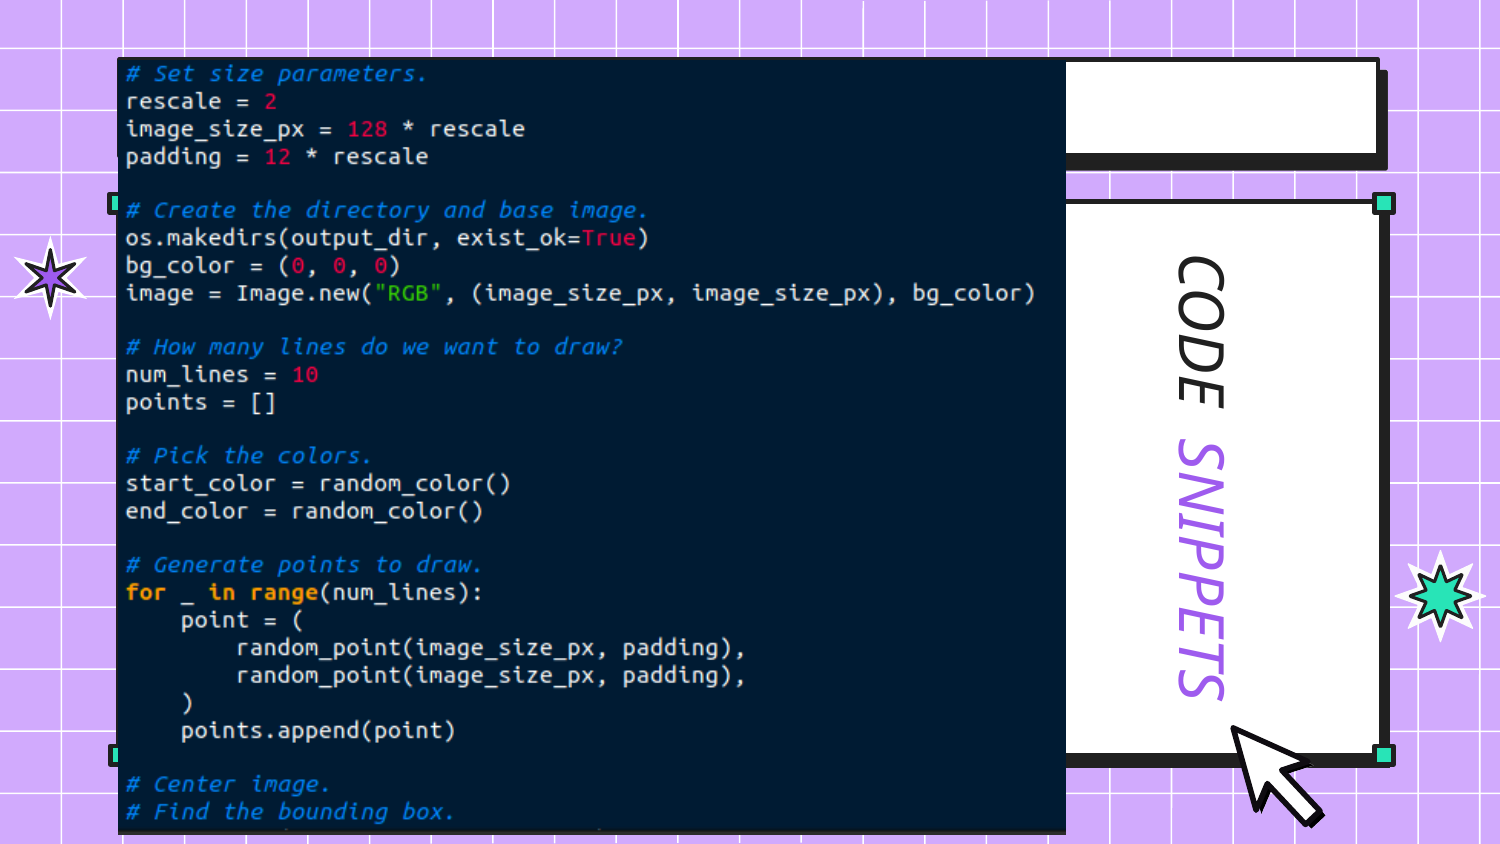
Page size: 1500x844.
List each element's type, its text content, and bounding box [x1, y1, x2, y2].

text_box [1238, 736, 1323, 828]
text_box [110, 745, 118, 765]
text_box CODE SNIPPETS [1152, 197, 1258, 756]
text_box [109, 194, 118, 213]
text_box [1394, 549, 1487, 643]
picture [118, 60, 1066, 835]
text_box [1374, 194, 1394, 213]
text_box [13, 235, 88, 321]
text_box [1374, 745, 1394, 765]
